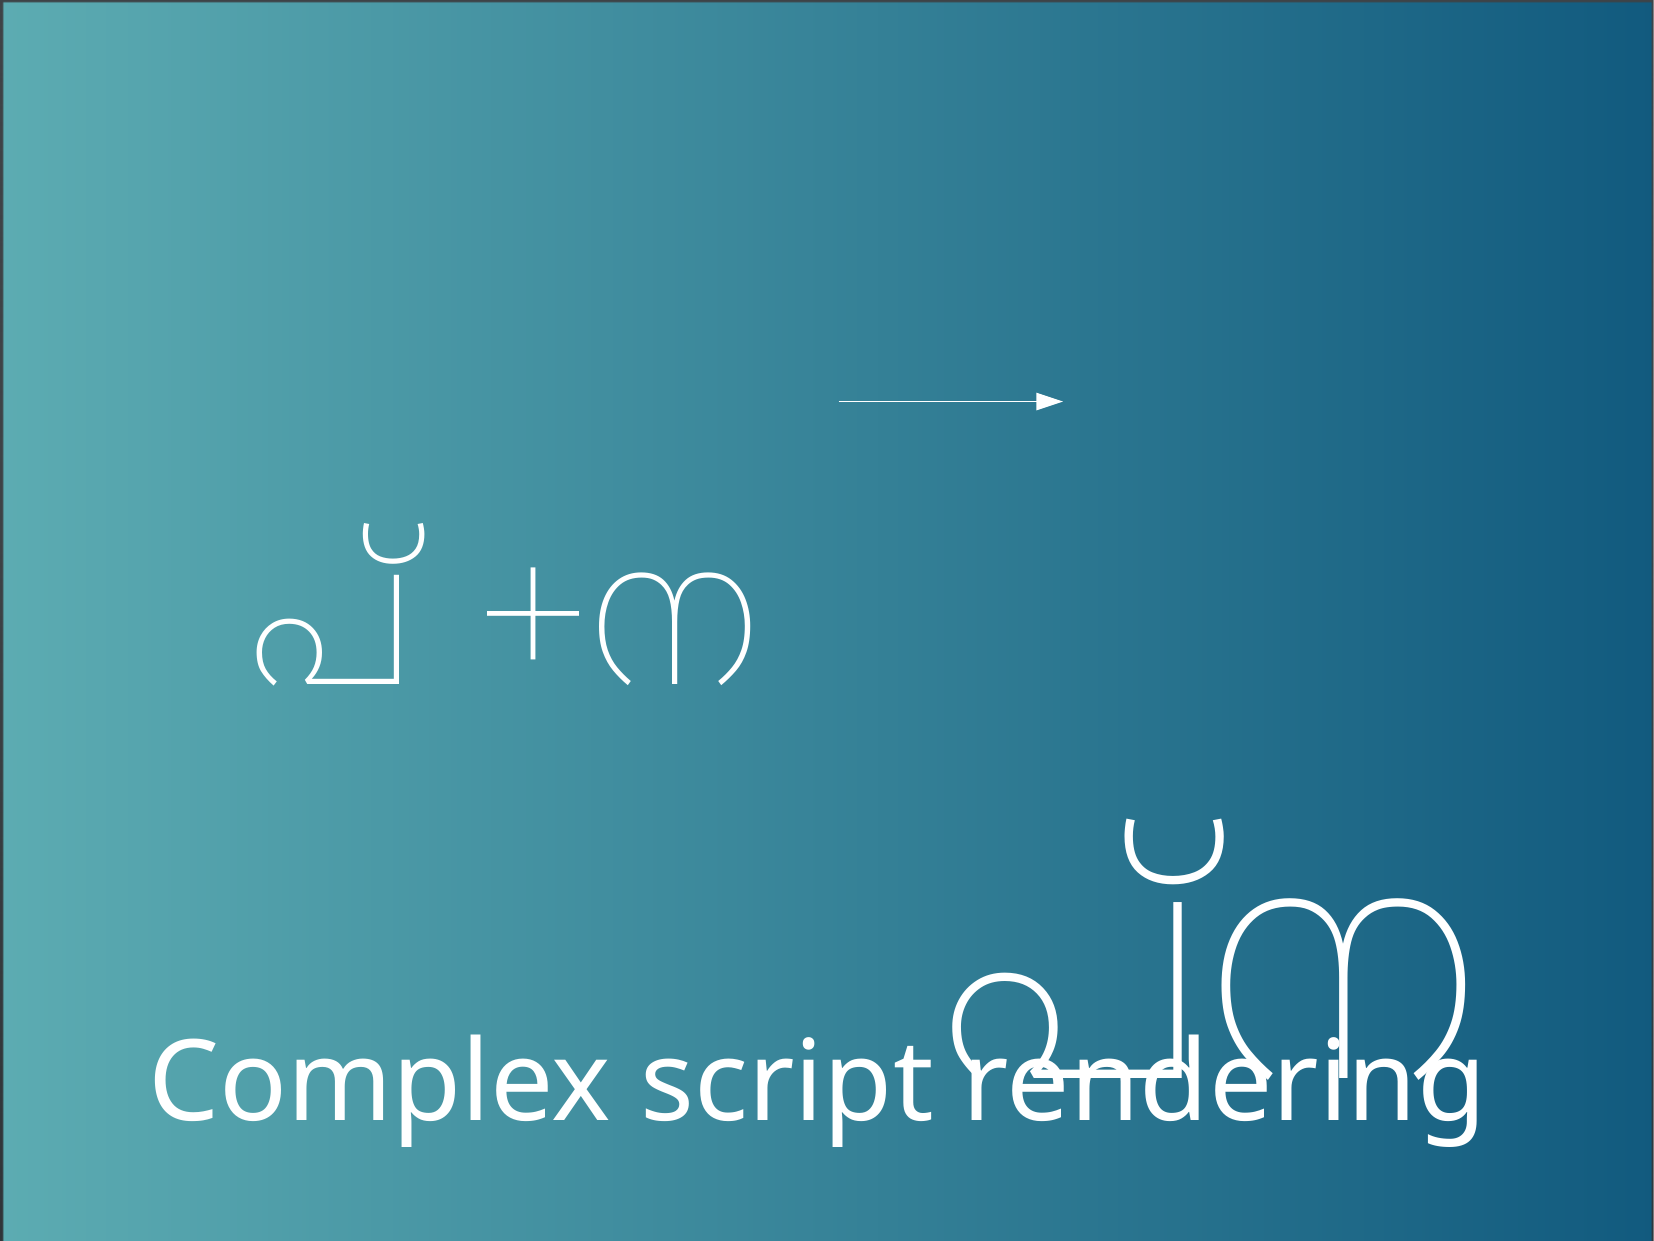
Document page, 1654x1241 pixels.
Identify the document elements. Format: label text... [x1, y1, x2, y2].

picture [0, 0, 1654, 1241]
text_box Complex script rendering [112, 826, 1524, 1174]
subtitle പ് +ന [70, 28, 839, 784]
text_box പ്ന [909, 224, 1512, 571]
